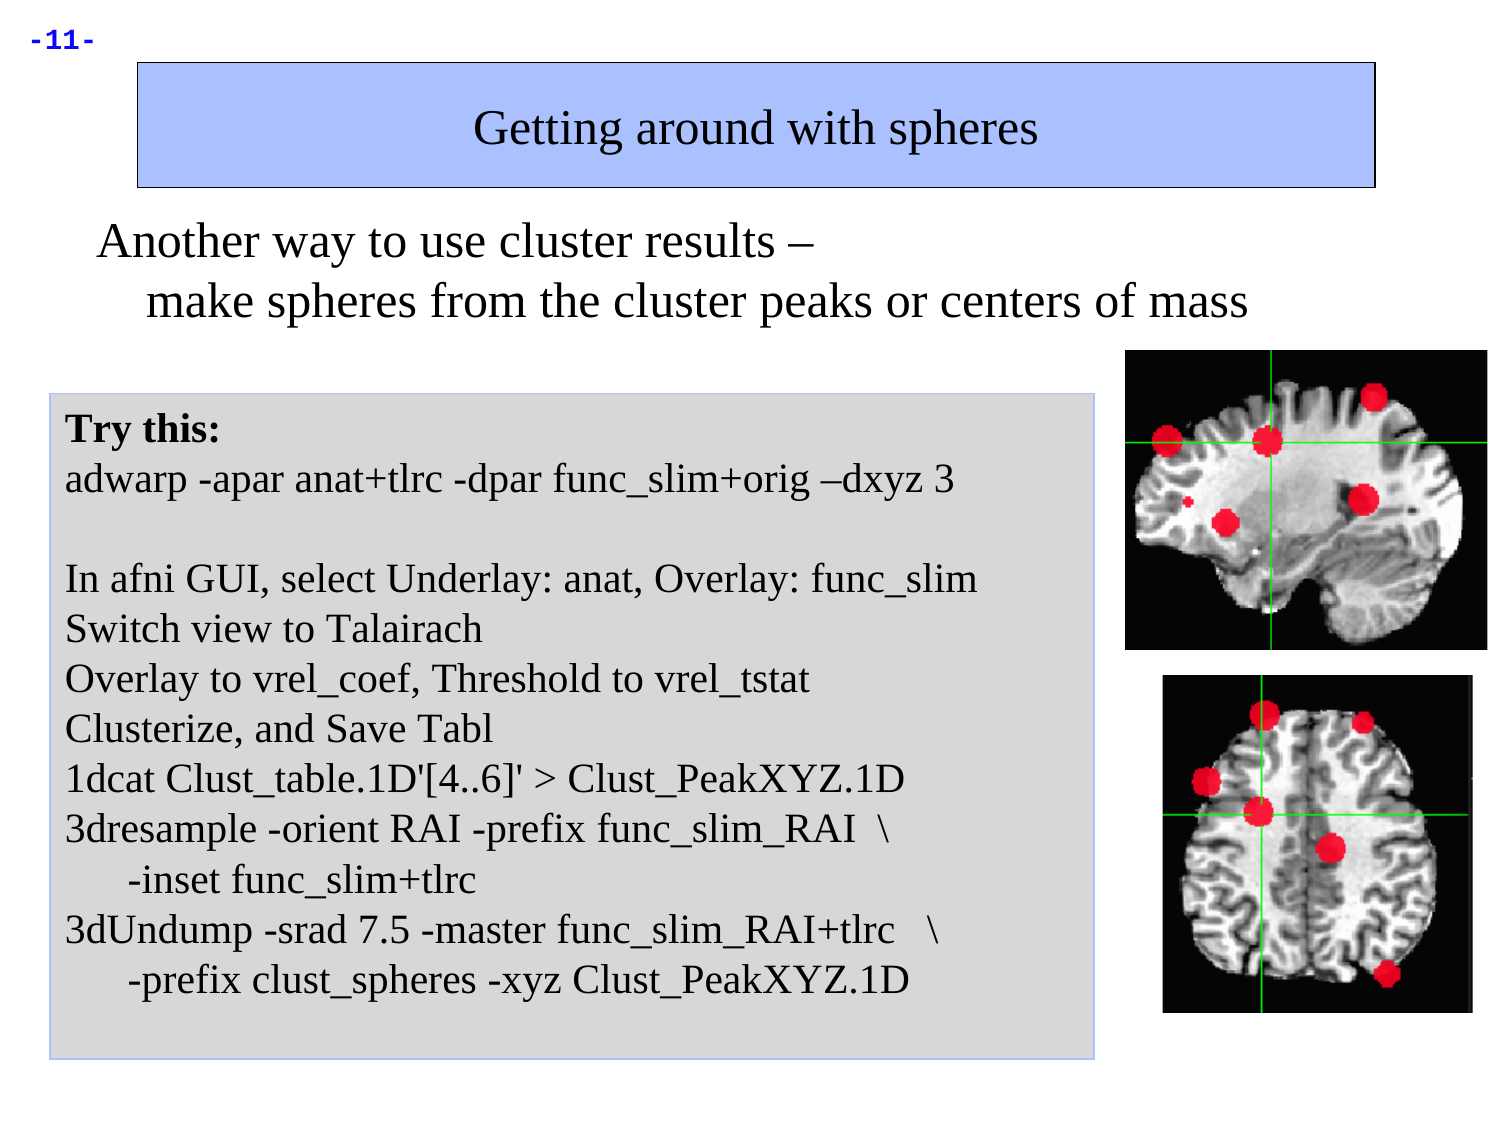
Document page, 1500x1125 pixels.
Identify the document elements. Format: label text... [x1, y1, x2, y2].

text_box Another way to use cluster results – make spheres from the cluster peaks or centers of mass [81, 199, 1419, 336]
title Getting around with spheres [137, 62, 1375, 188]
picture [1125, 350, 1488, 651]
picture [1162, 675, 1473, 1013]
text_box Try this: adwarp -apar anat+tlrc -dpar func_slim+orig –dxyz 3 In afni GUI, select Underlay: anat, Overlay: func_slim Switch view to Talairach Overlay to vrel_coef, Threshold to vrel_tstat Clusterize, and Save Tabl 1dcat Clust_table.1D'[4..6]' > Clust_PeakXYZ.1D 3dresample -orient RAI -prefix func_slim_RAI \ -inset func_slim+tlrc 3dUndump -srad 7.5 -master func_slim_RAI+tlrc \ -prefix clust_spheres -xyz Clust_PeakXYZ.1D [50, 393, 1094, 1060]
